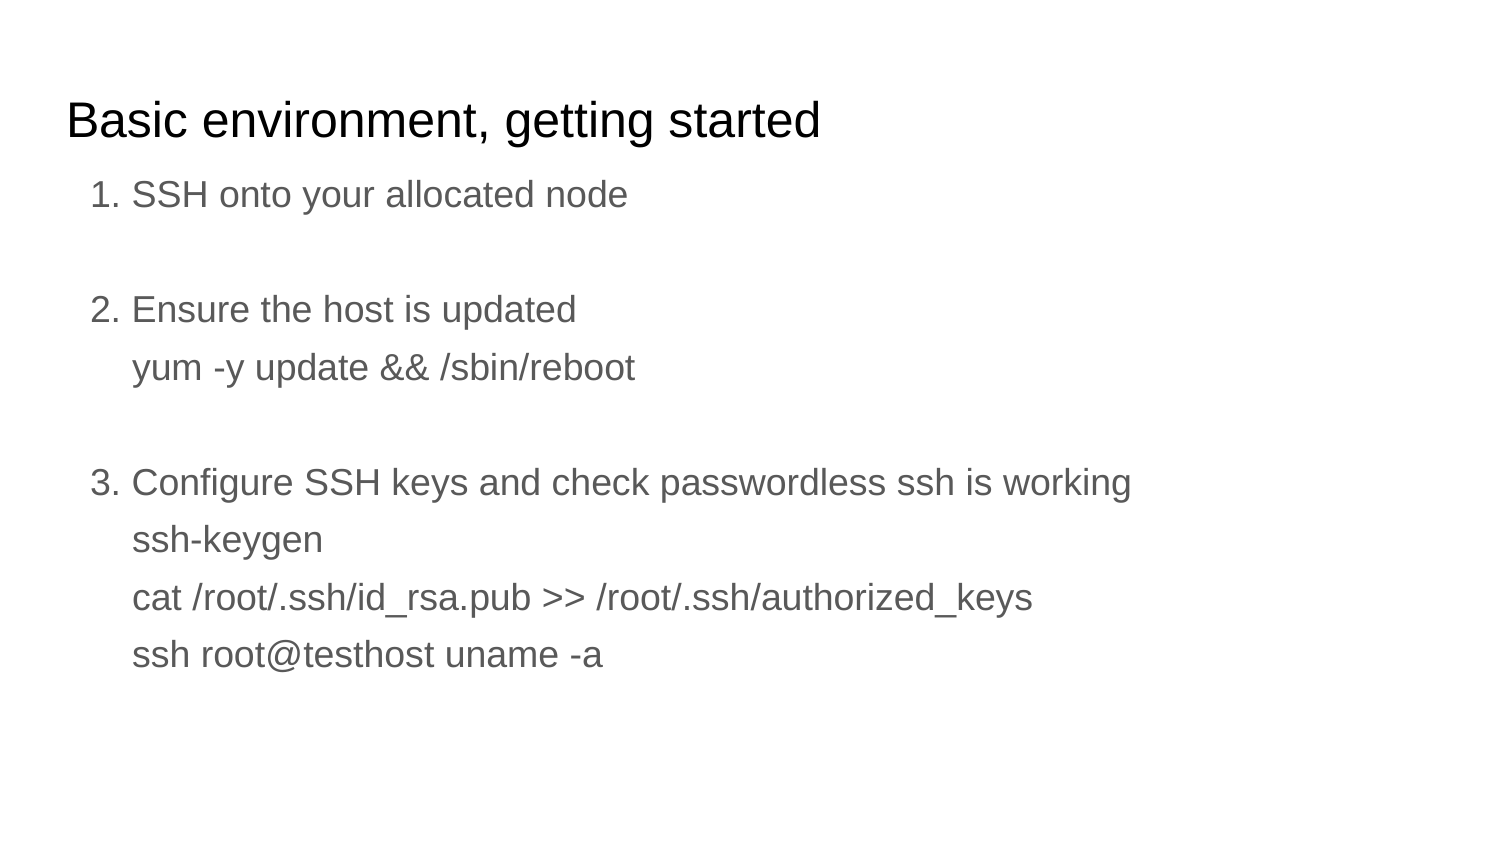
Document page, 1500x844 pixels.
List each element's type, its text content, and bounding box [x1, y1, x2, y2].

list 1. SSH onto your allocated node 2. Ensure the host is updated yum -y update && /sbin/reboot 3. Configure SSH keys and check passwordless ssh is working ssh-keygen cat /root/.ssh/id_rsa.pub >> /root/.ssh/authorized_keys ssh root@testhost uname -a [75, 155, 1466, 754]
title Basic environment, getting started [51, 72, 1449, 167]
